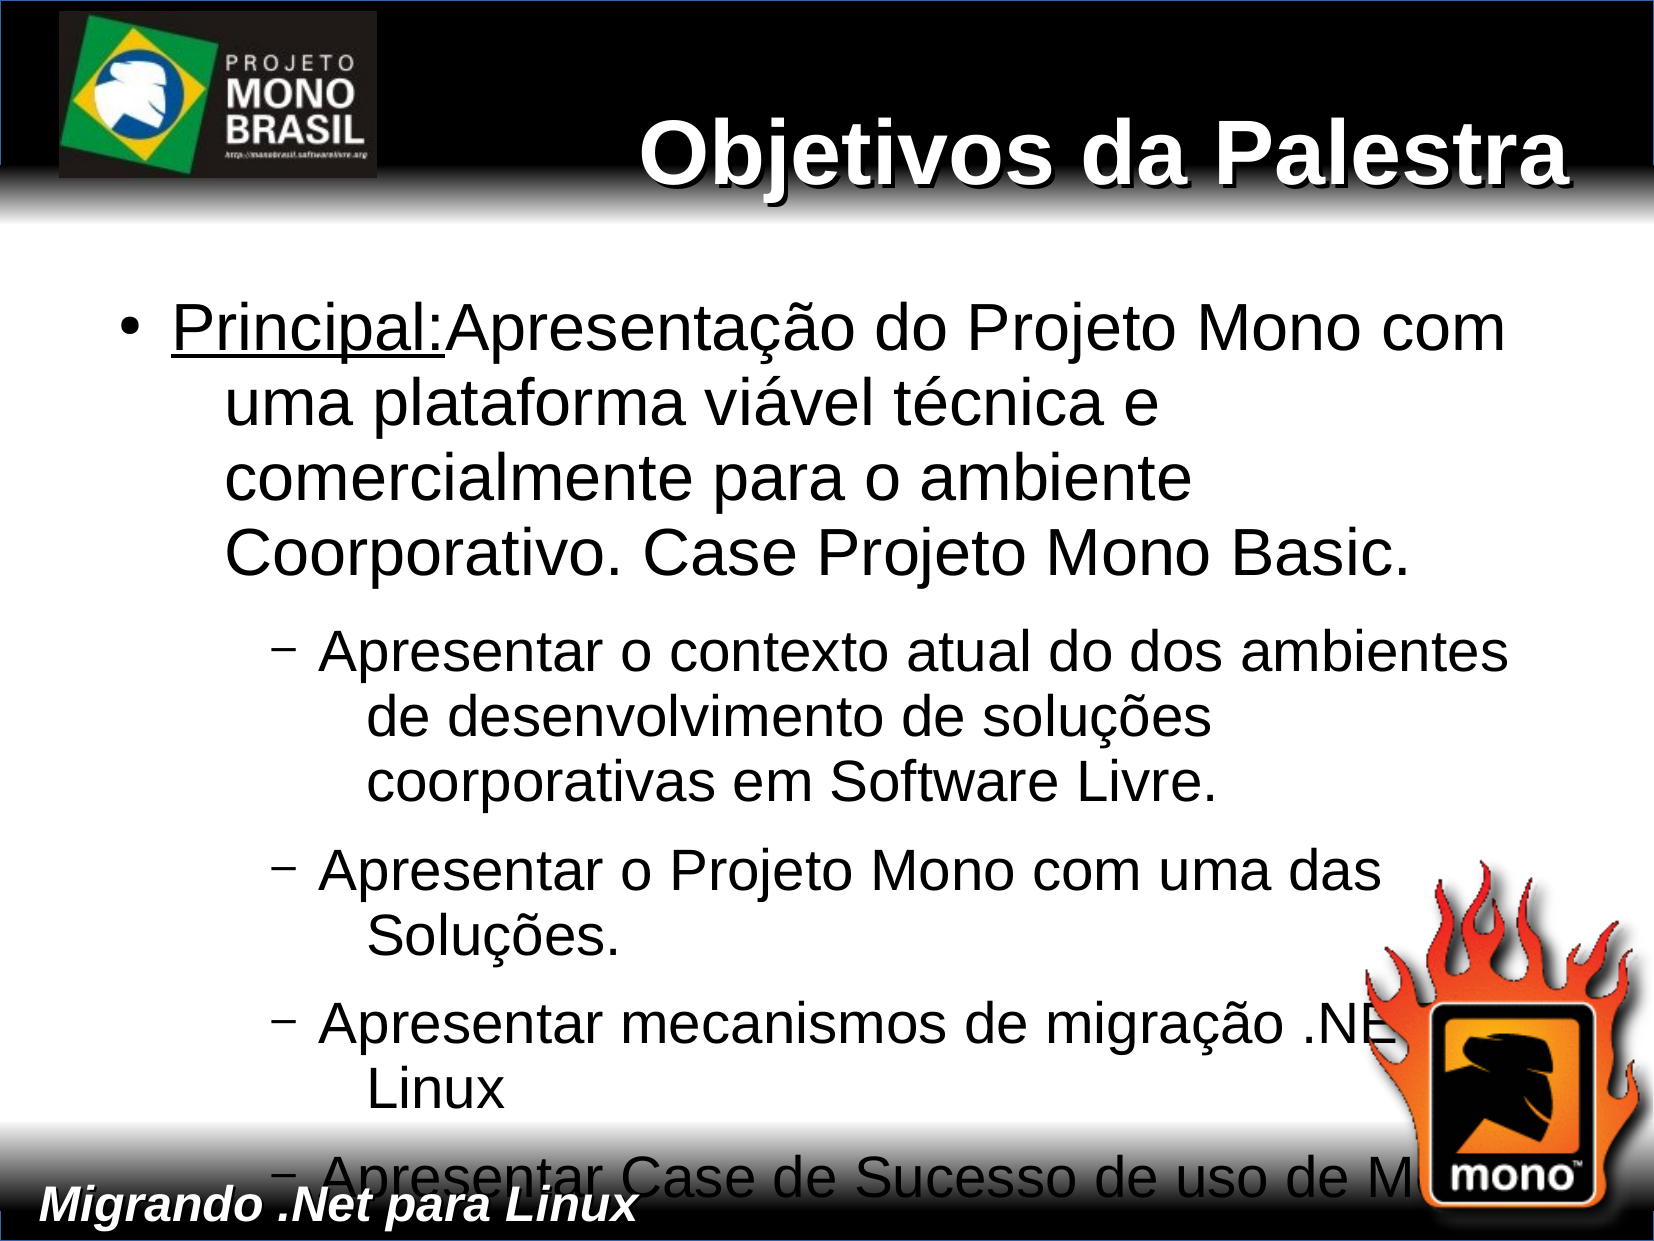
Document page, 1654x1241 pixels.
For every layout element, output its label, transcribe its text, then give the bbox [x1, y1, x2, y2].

text_box Migrando .Net para Linux [23, 1168, 546, 1241]
picture [59, 11, 377, 178]
list Principal:Apresentação do Projeto Mono com uma plataforma viável técnica e comercialmente para o ambiente Coorporativo. Case Projeto Mono Basic. Apresentar o contexto atual do dos ambientes de desenvolvimento de soluções coorporativas em Software Livre. Apresentar o Projeto Mono com uma das Soluções. Apresentar mecanismos de migração .NET para Linux Apresentar Case de Sucesso de uso de Mono [82, 290, 1571, 1109]
picture [1302, 805, 1654, 1241]
title Objetivos da Palestra [82, 49, 1571, 257]
